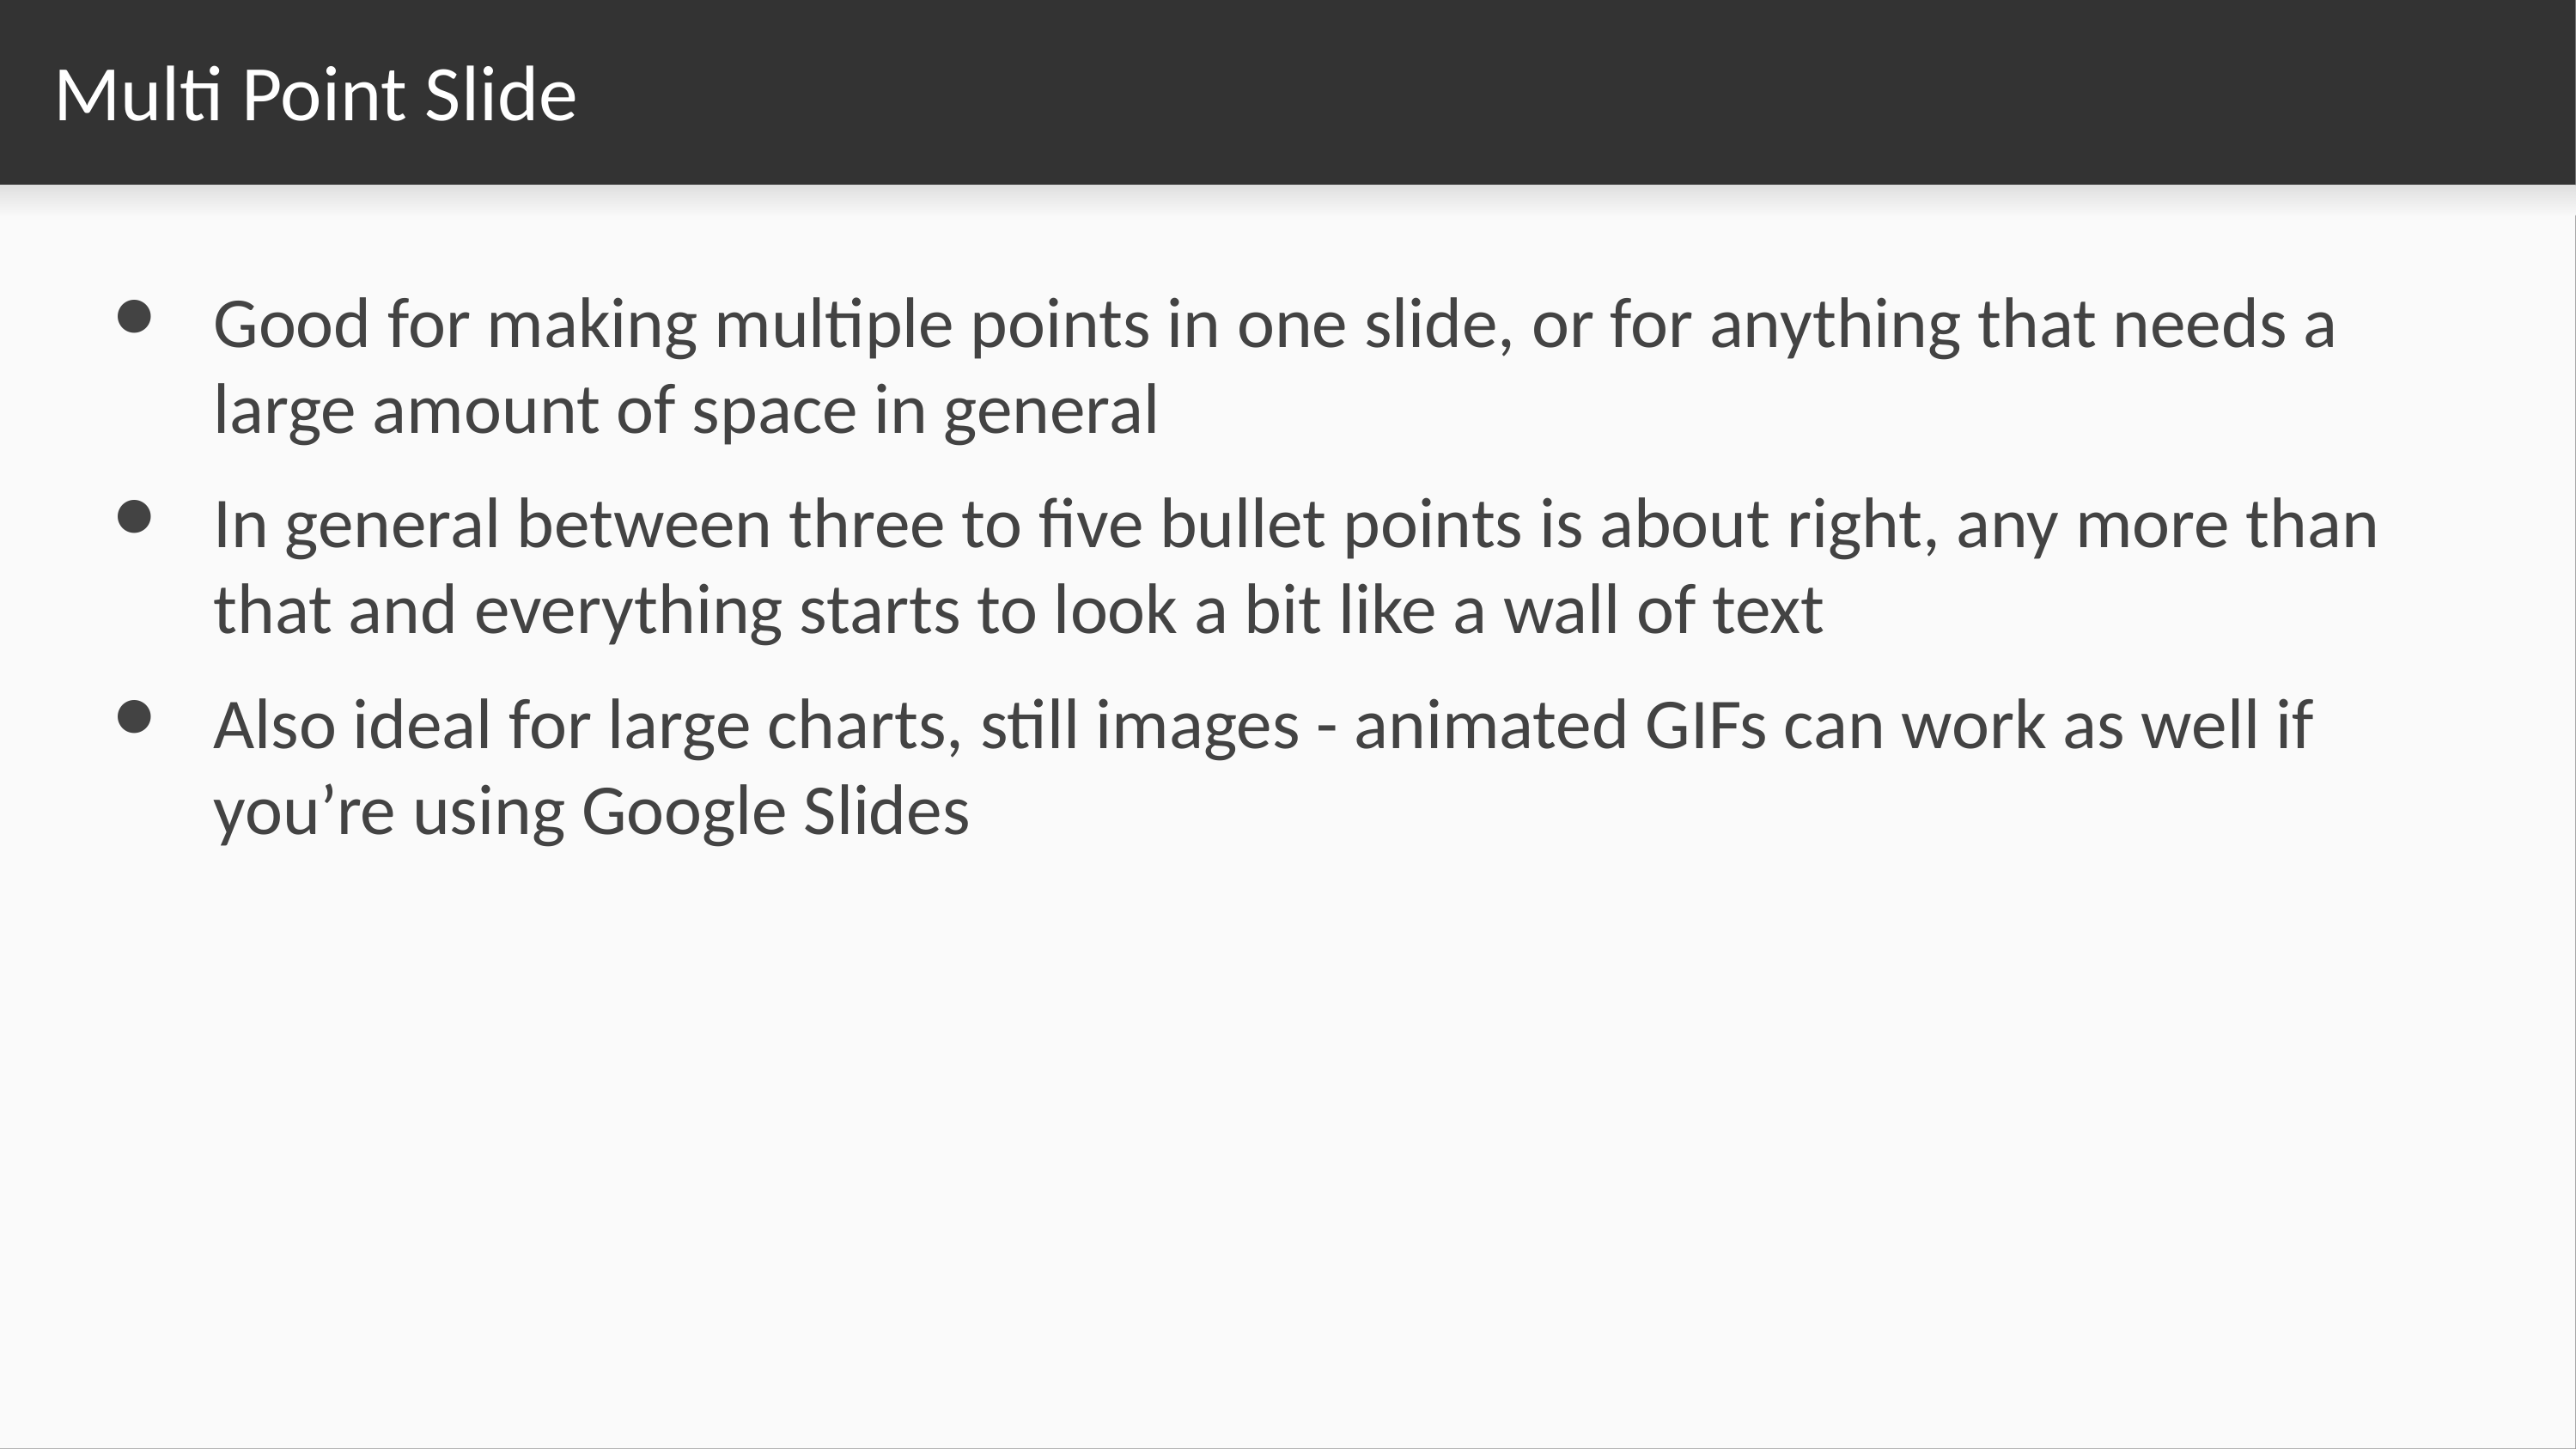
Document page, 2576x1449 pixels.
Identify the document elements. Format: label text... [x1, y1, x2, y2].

list Good for making multiple points in one slide, or for anything that needs a large amount of space in general In general between three to five bullet points is about right, any more than that and everything starts to look a bit like a wall of text Also ideal for large charts, still images - animated GIFs can work as well if you’re using Google Slides [58, 250, 2514, 1384]
title Multi Point Slide [27, 4, 2514, 174]
